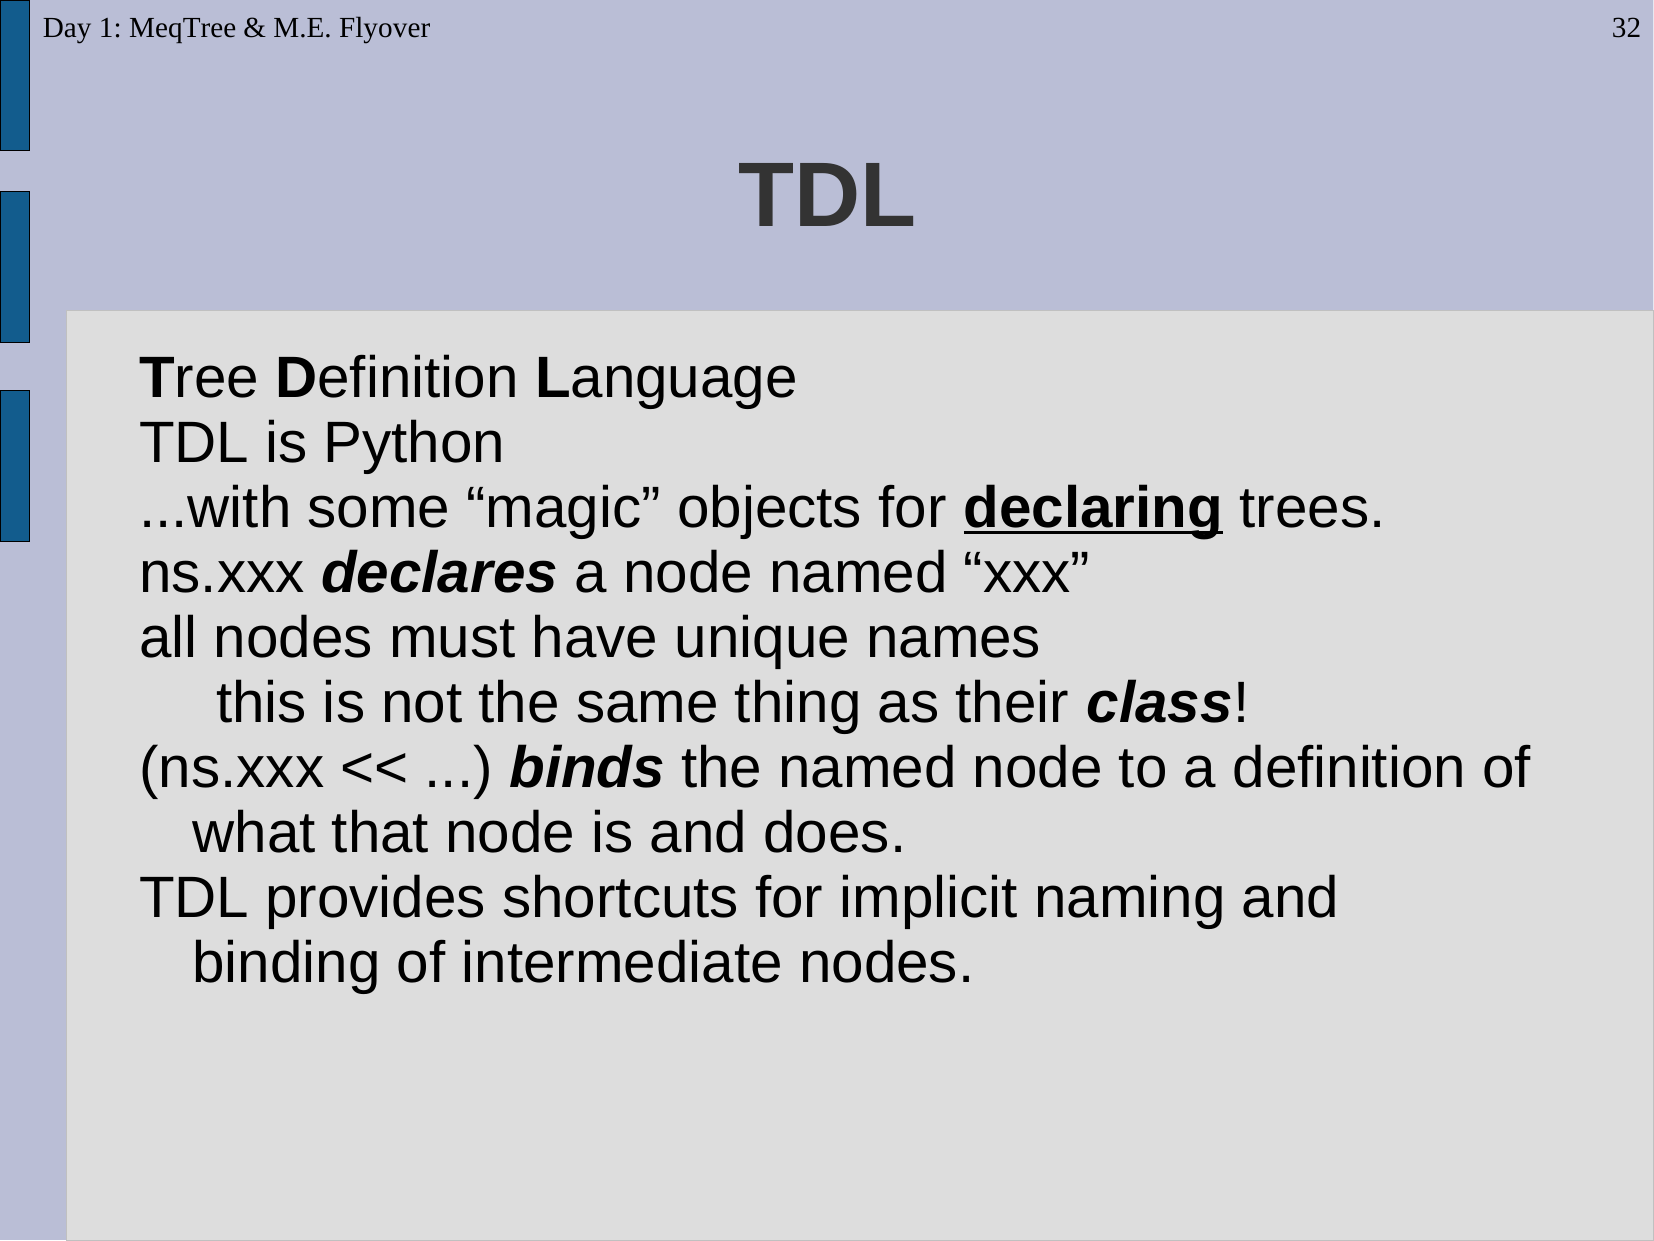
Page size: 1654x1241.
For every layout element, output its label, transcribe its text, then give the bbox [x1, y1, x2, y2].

title TDL [121, 91, 1534, 299]
list Tree Definition Language TDL is Python ...with some “magic” objects for declaring trees. ns.xxx declares a node named “xxx” all nodes must have unique names this is not the same thing as their class! (ns.xxx << ...) binds the named node to a definition of what that node is and does. TDL provides shortcuts for implicit naming and binding of intermediate nodes. [121, 344, 1534, 1127]
